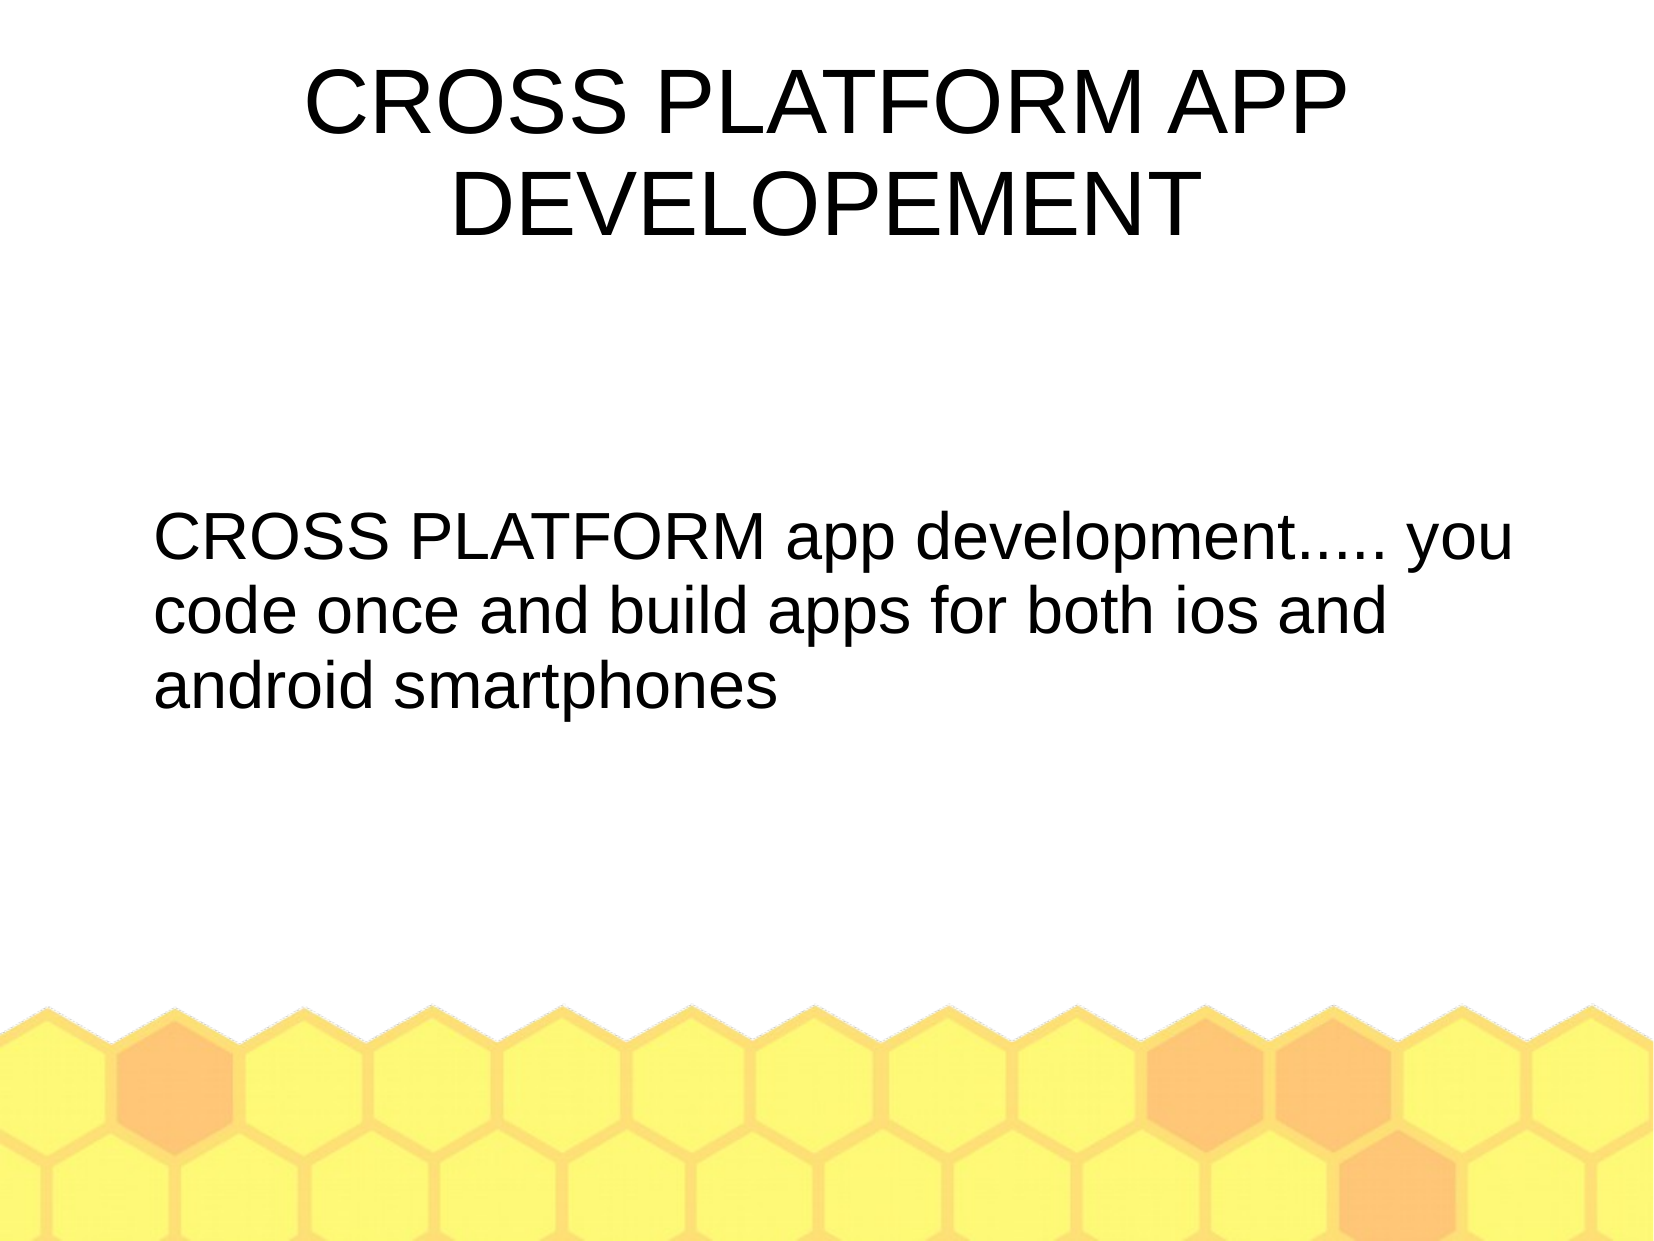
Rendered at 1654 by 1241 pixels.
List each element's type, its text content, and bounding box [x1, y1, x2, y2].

picture [0, 1001, 1654, 1241]
title CROSS PLATFORM APP DEVELOPEMENT [82, 49, 1571, 257]
list CROSS PLATFORM app development..... you code once and build apps for both ios and android smartphones [82, 290, 1571, 1010]
